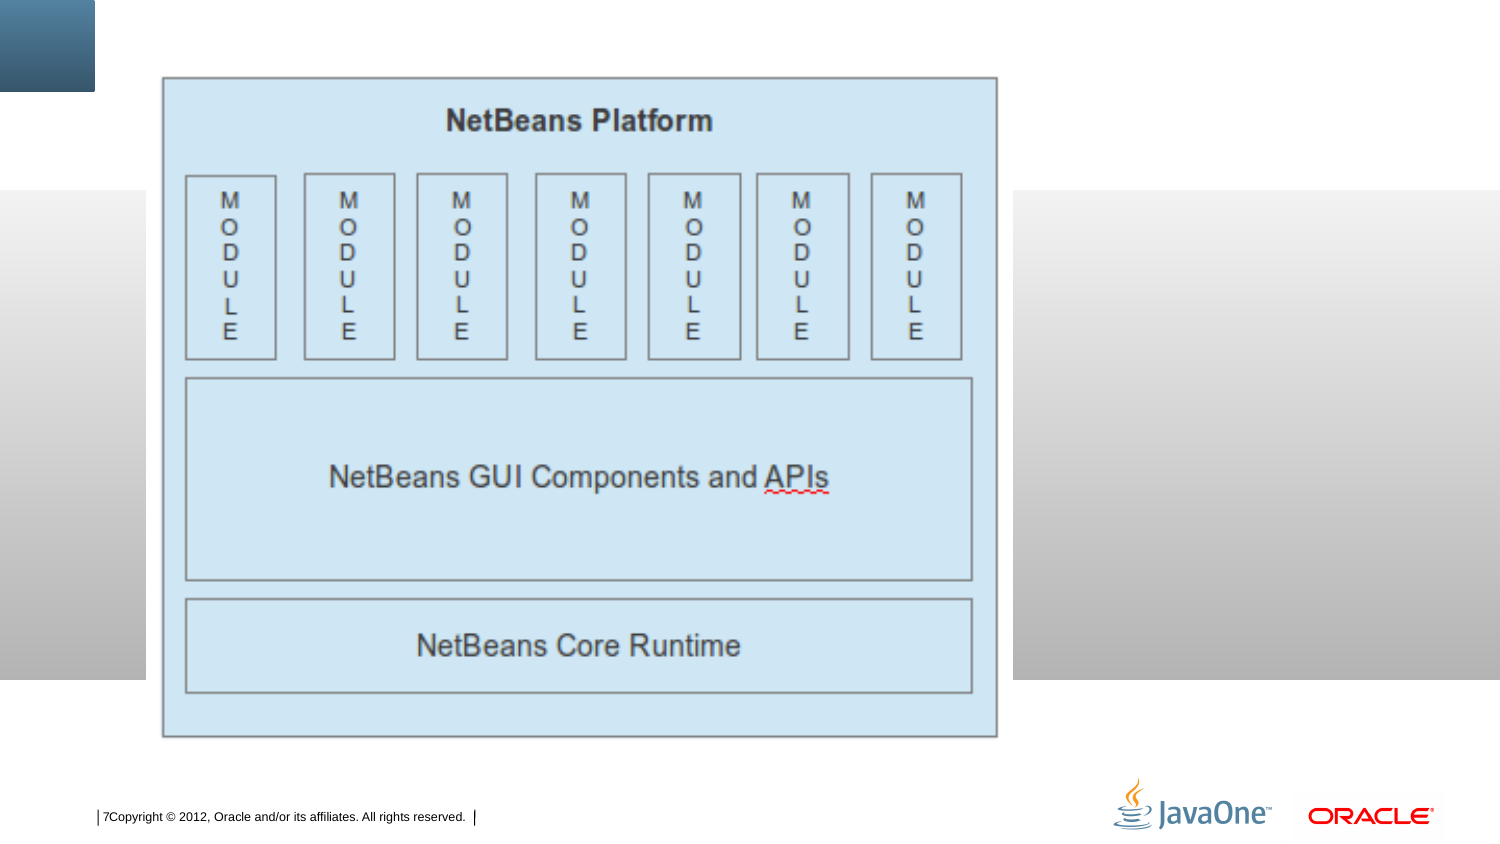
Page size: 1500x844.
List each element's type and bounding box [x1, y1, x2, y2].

picture [1293, 792, 1445, 840]
picture [1097, 761, 1288, 844]
picture [146, 63, 1013, 760]
